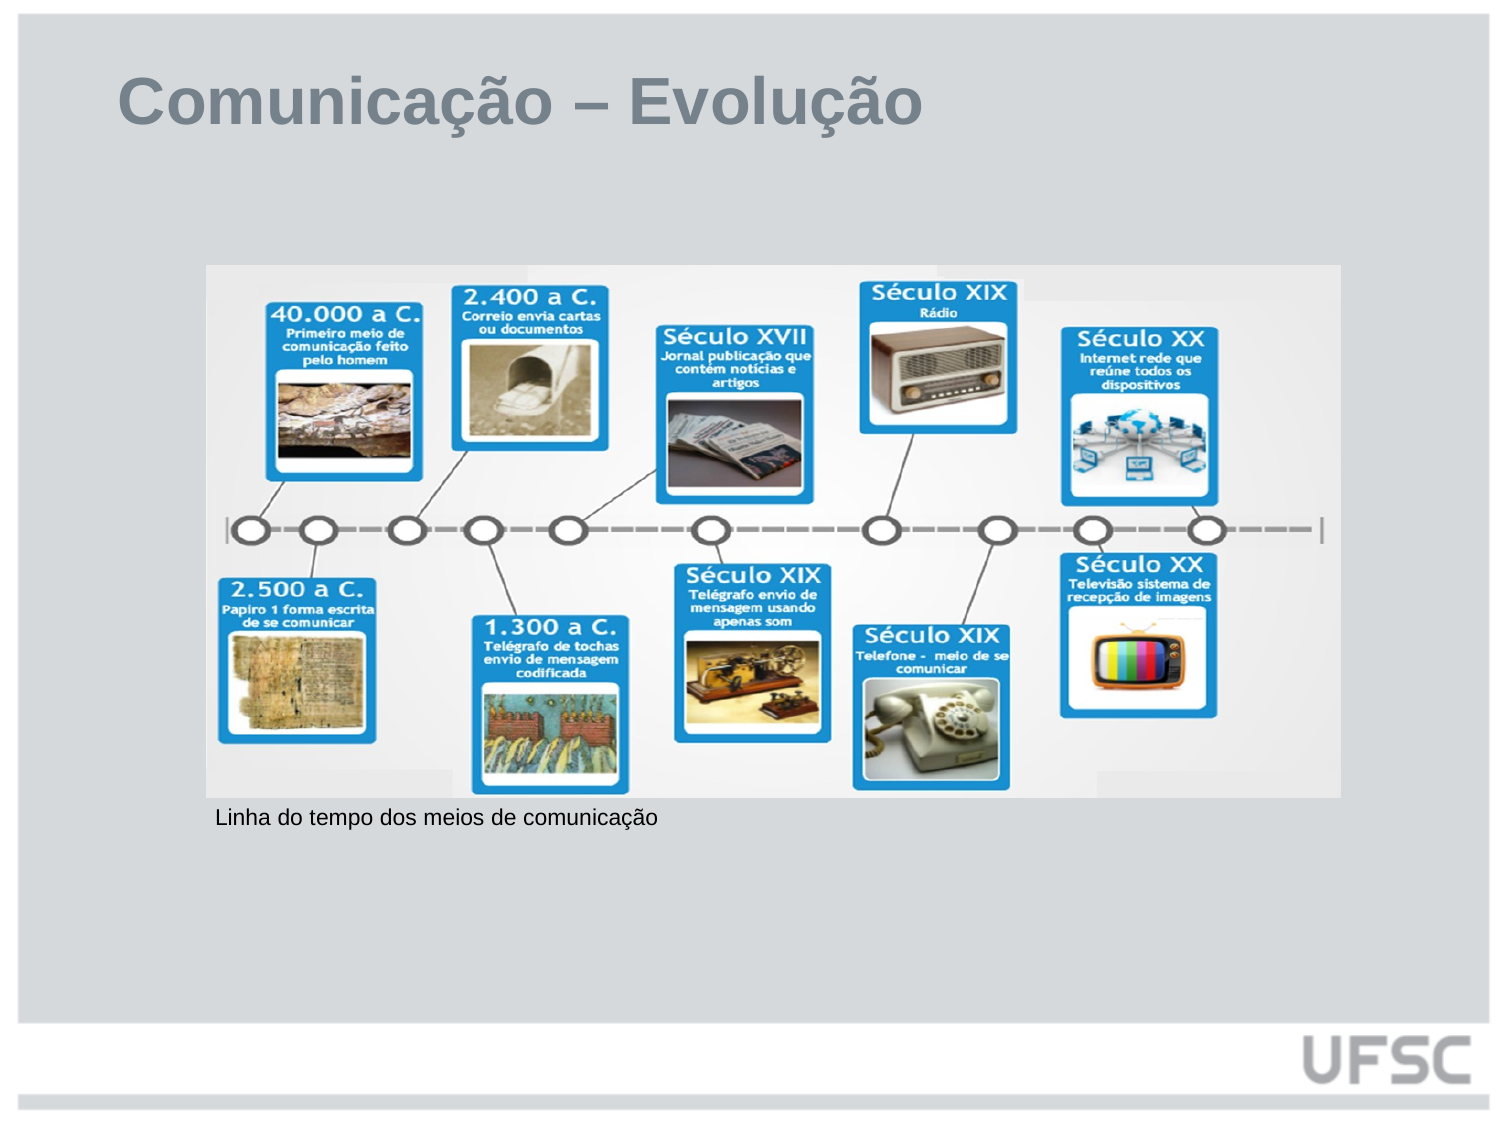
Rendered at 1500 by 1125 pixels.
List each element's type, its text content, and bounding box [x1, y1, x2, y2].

text_box Linha do tempo dos meios de comunicação [200, 797, 680, 838]
title Comunicação – Evolução [103, 59, 1397, 178]
picture [0, 0, 1500, 1125]
